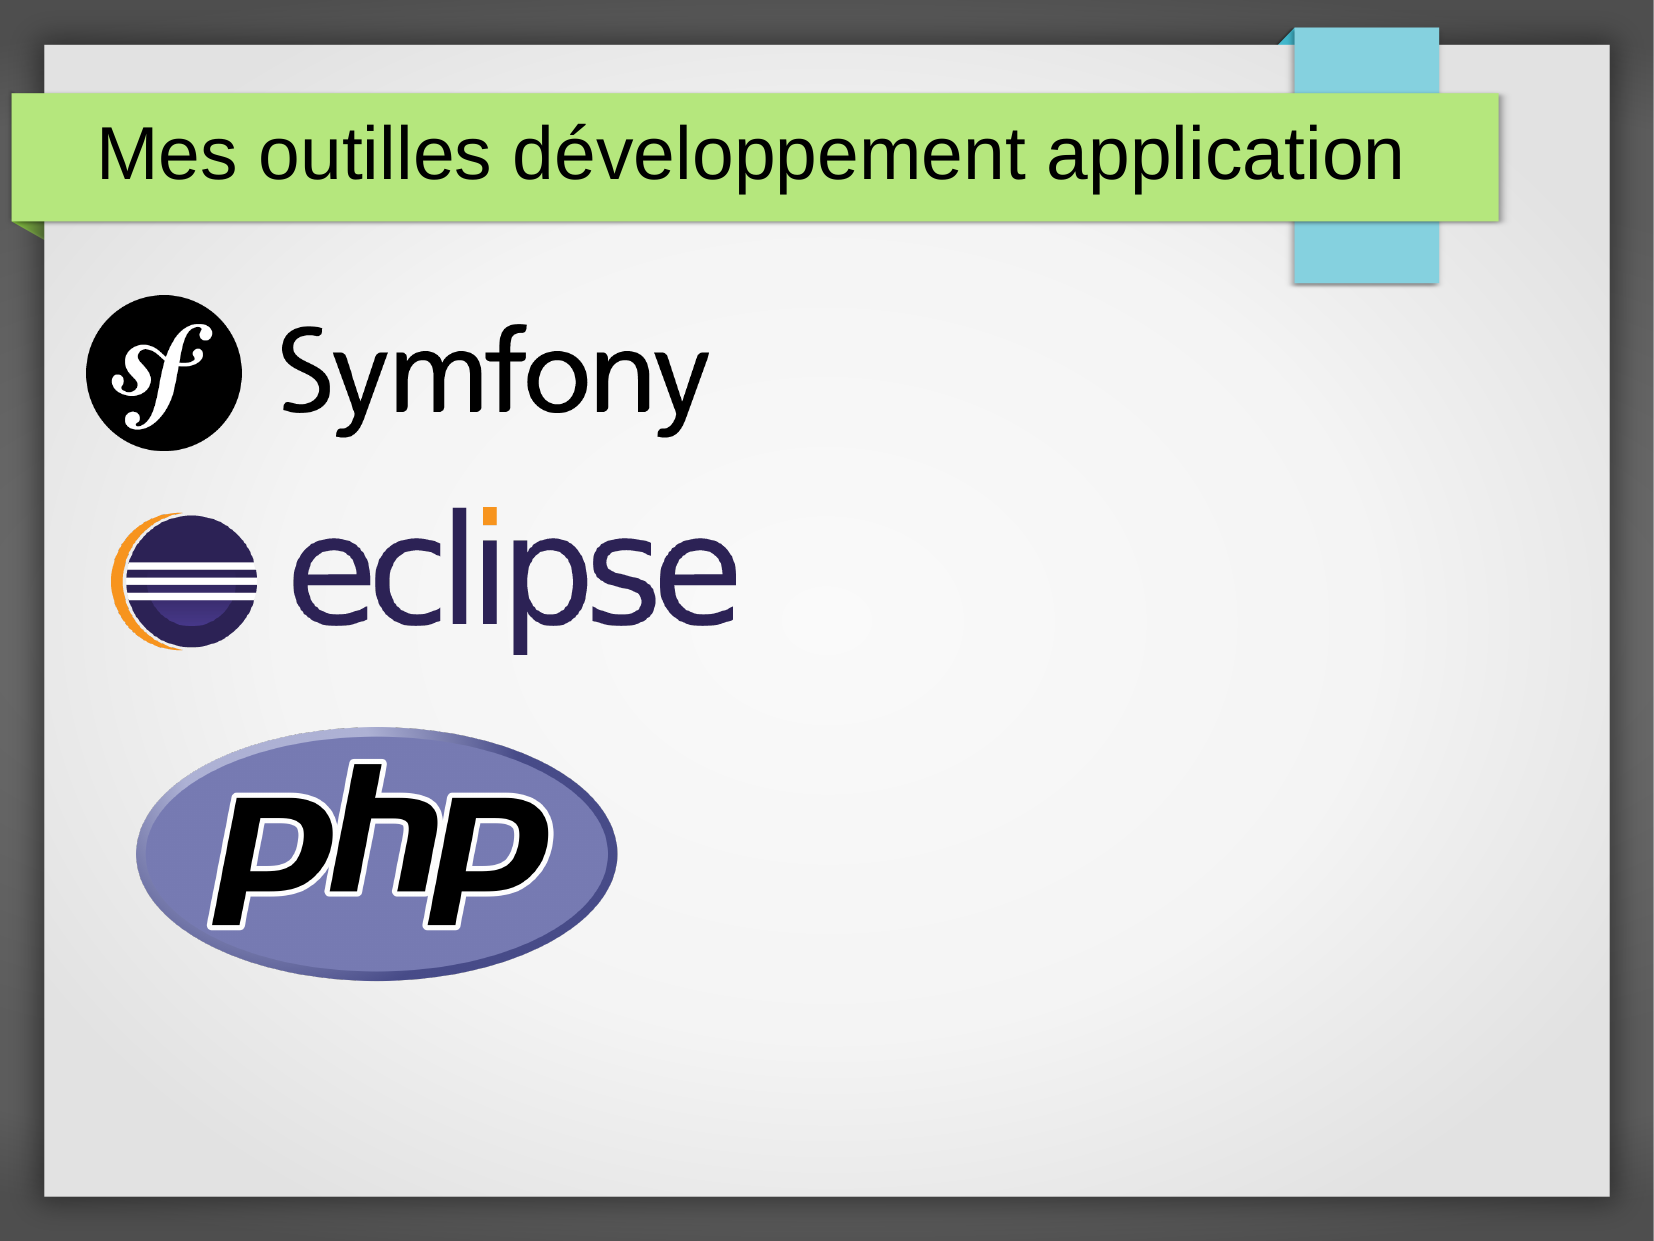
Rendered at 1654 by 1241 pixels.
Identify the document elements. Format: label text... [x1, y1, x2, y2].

picture [0, 0, 1654, 1241]
title Mes outilles développement application [23, 69, 1501, 238]
